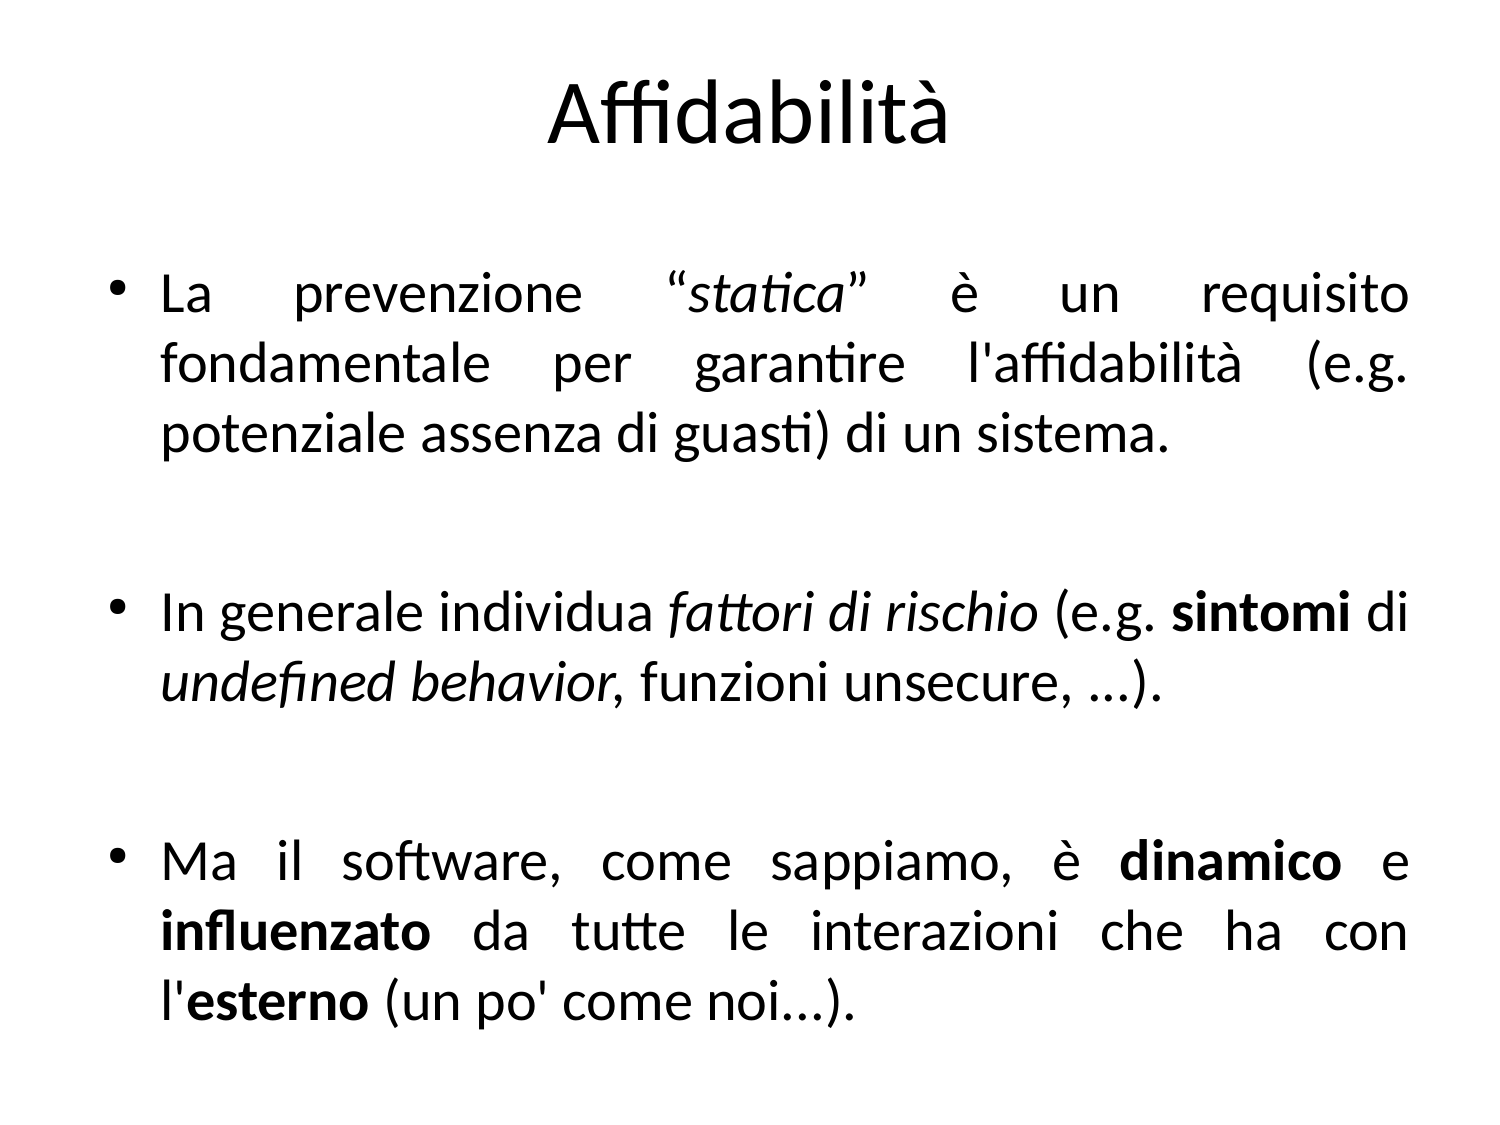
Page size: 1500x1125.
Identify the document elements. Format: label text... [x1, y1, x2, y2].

title Affidabilità [74, 44, 1425, 233]
list La prevenzione “statica” è un requisito fondamentale per garantire l'affidabilità (e.g. potenziale assenza di guasti) di un sistema. In generale individua fattori di rischio (e.g. sintomi di undefined behavior, funzioni unsecure, ...). Ma il software, come sappiamo, è dinamico e influenzato da tutte le interazioni che ha con l'esterno (un po' come noi...). [74, 247, 1425, 990]
